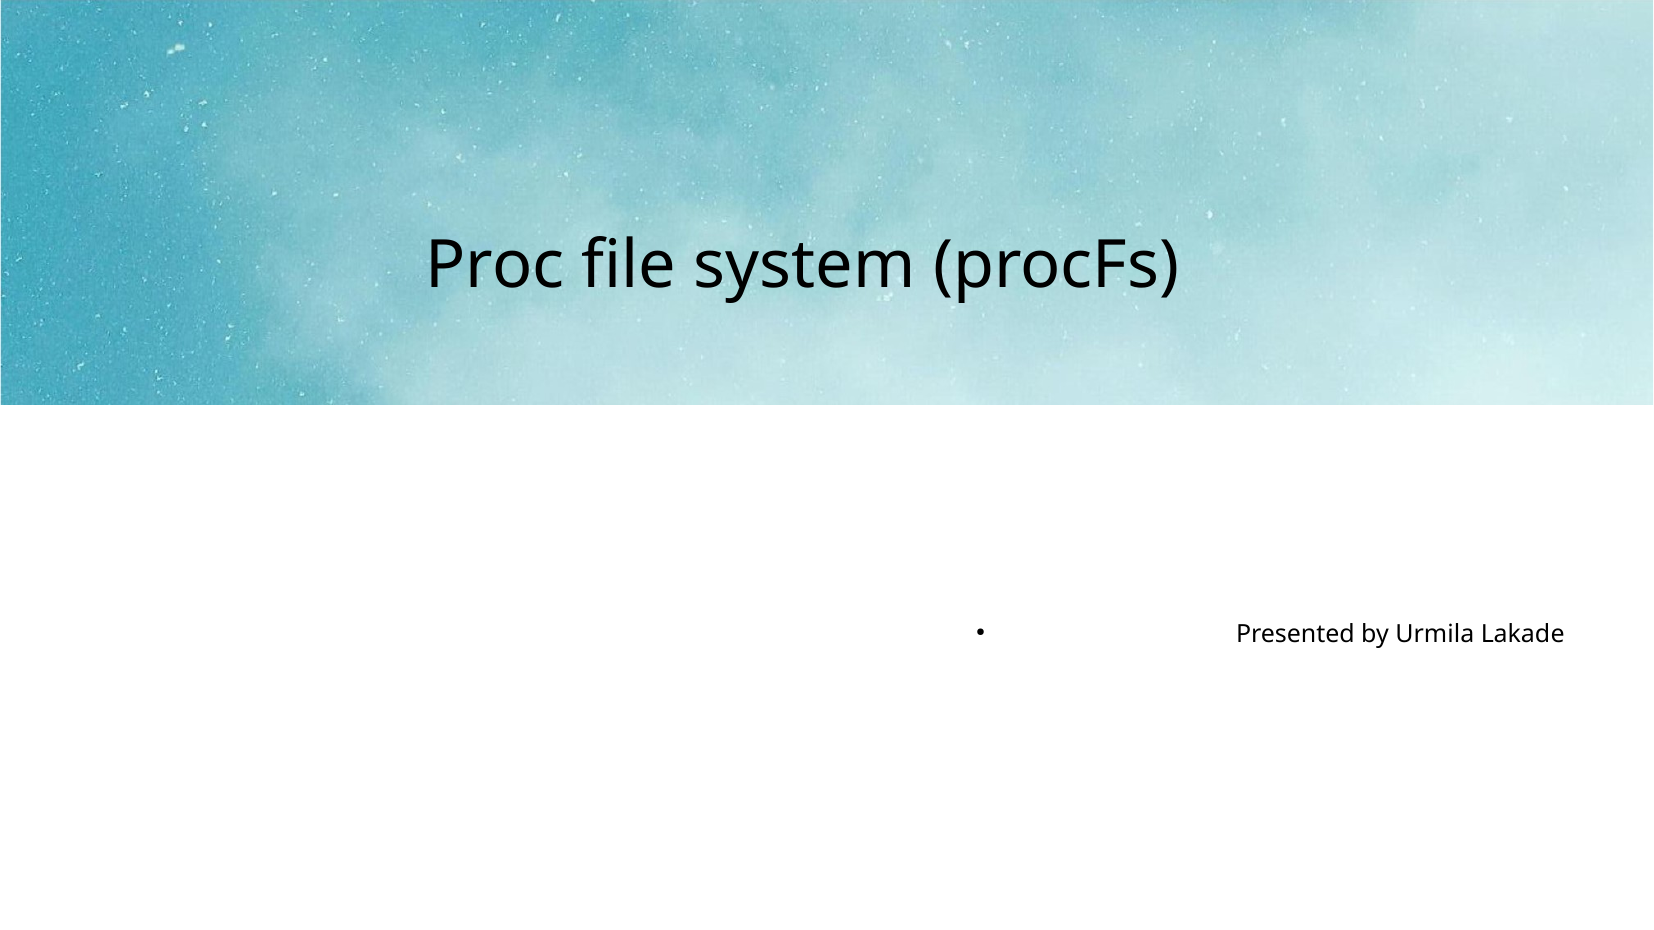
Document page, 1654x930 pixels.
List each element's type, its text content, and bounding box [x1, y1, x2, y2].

list Presented by Urmila Lakade [77, 613, 1566, 650]
title Proc file system (procFs) [59, 370, 1547, 406]
picture [2, 1, 1653, 405]
